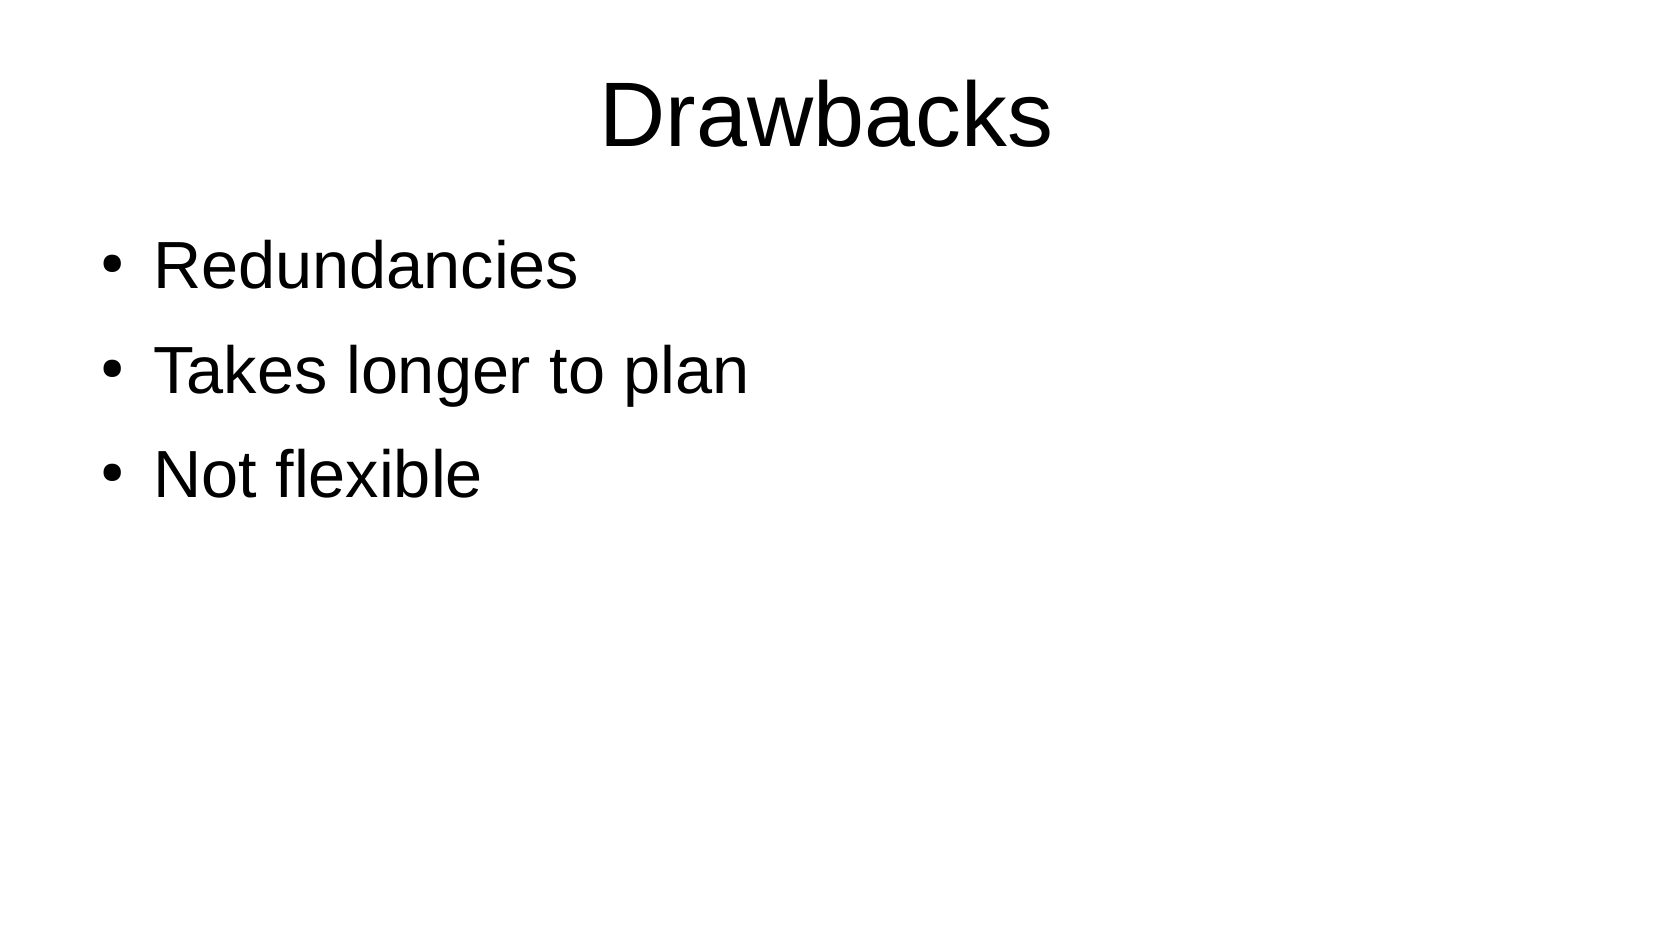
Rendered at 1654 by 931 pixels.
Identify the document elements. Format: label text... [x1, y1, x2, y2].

list Redundancies Takes longer to plan Not flexible [82, 228, 1571, 768]
title Drawbacks [82, 37, 1571, 193]
